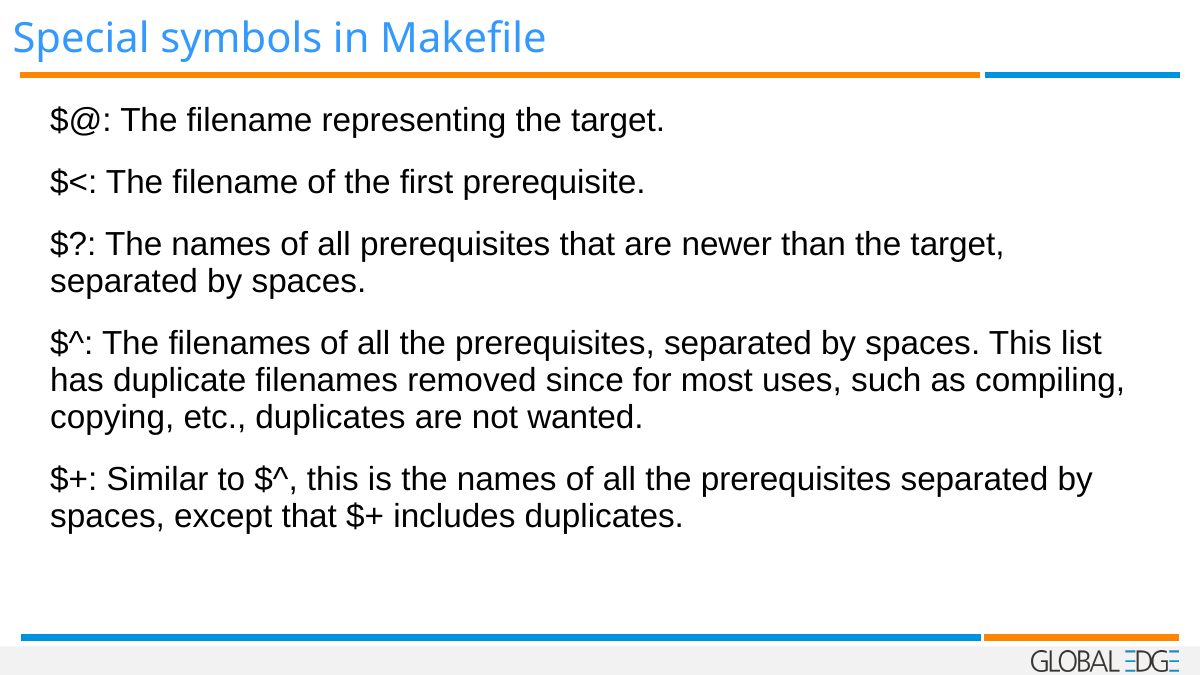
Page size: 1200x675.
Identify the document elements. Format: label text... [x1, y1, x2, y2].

title Special symbols in Makefile [12, 9, 1088, 63]
text_box $@: The filename representing the target. $<: The filename of the first prerequisite. $?: The names of all prerequisites that are newer than the target, separated by spaces. $^: The filenames of all the prerequisites, separated by spaces. This list has duplicate filenames removed since for most uses, such as compiling, copying, etc., duplicates are not wanted. $+: Similar to $^, this is the names of all the prerequisites separated by spaces, except that $+ includes duplicates. [35, 94, 1170, 595]
picture [1031, 650, 1179, 672]
